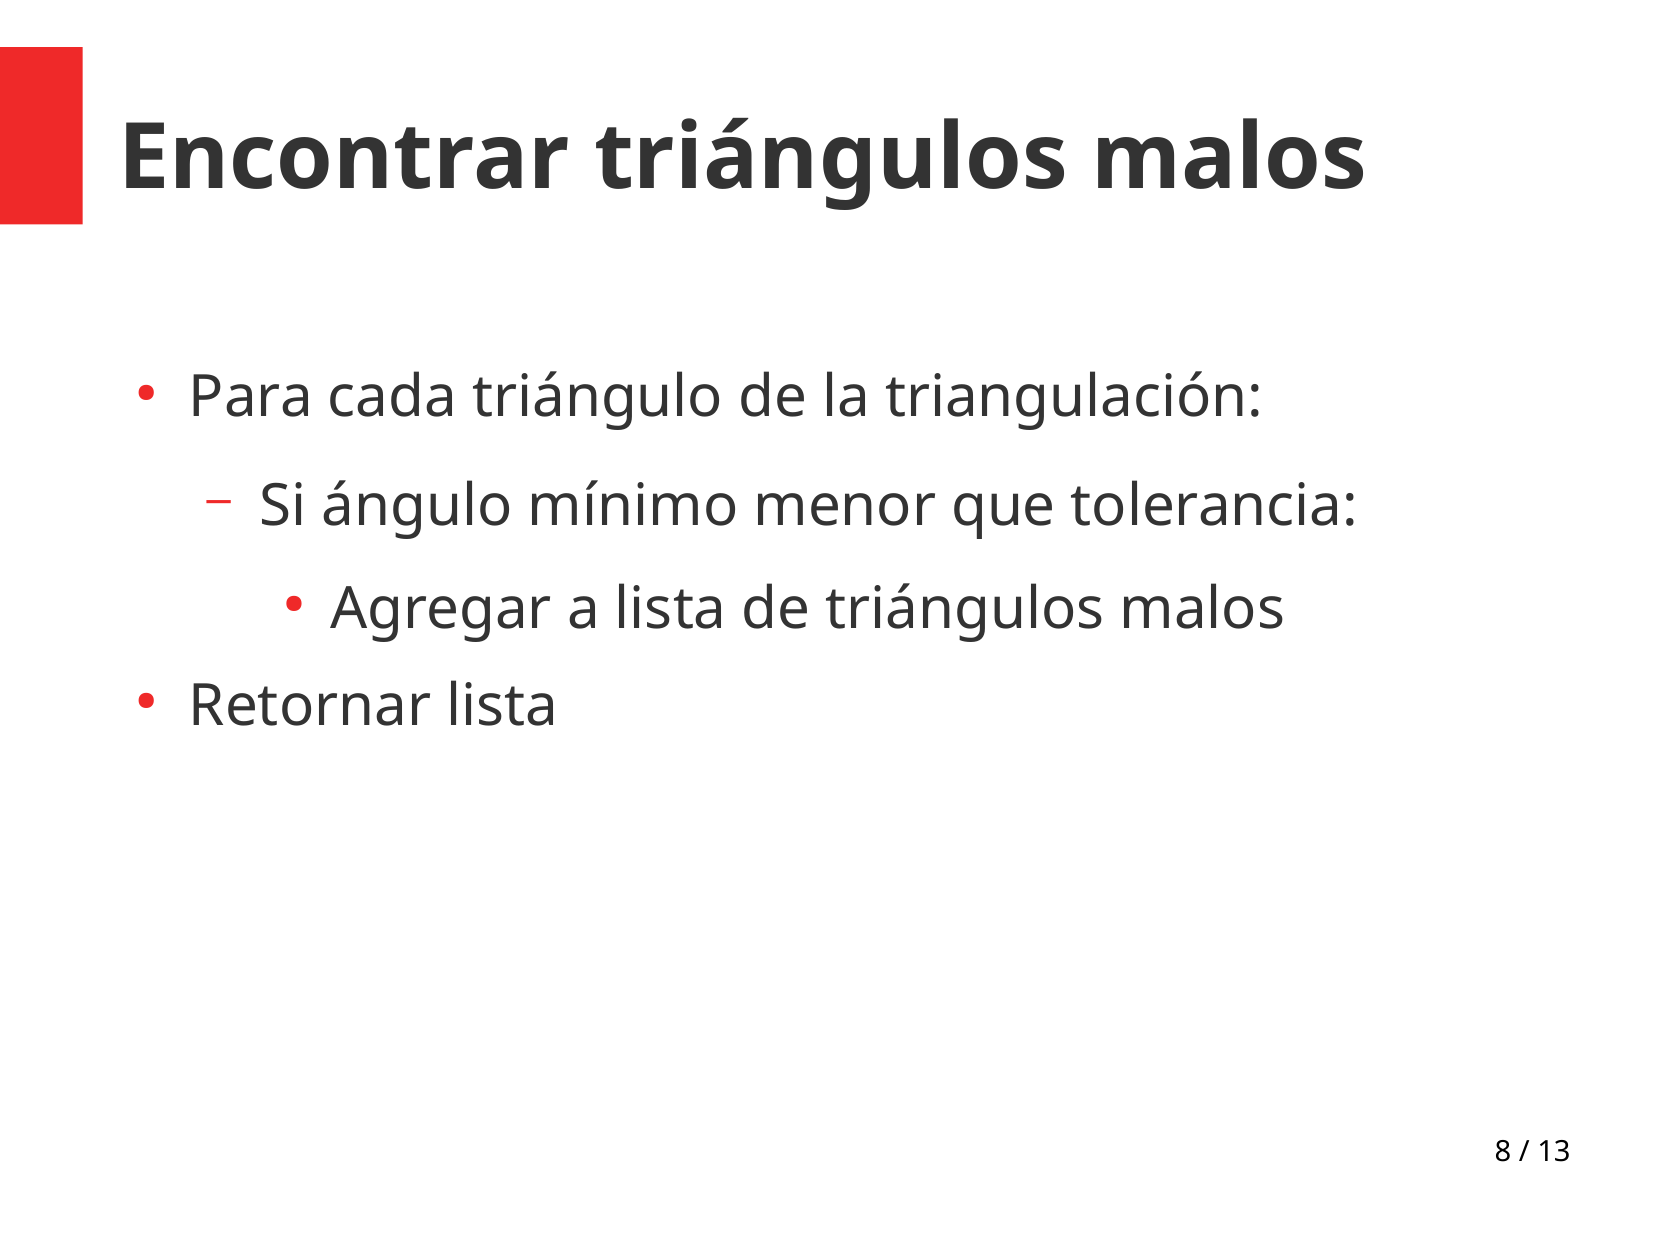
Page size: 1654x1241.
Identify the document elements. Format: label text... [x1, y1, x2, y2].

title Encontrar triángulos malos [118, 49, 1571, 257]
list Para cada triángulo de la triangulación: Si ángulo mínimo menor que tolerancia: Agregar a lista de triángulos malos Retornar lista [118, 354, 1536, 1074]
